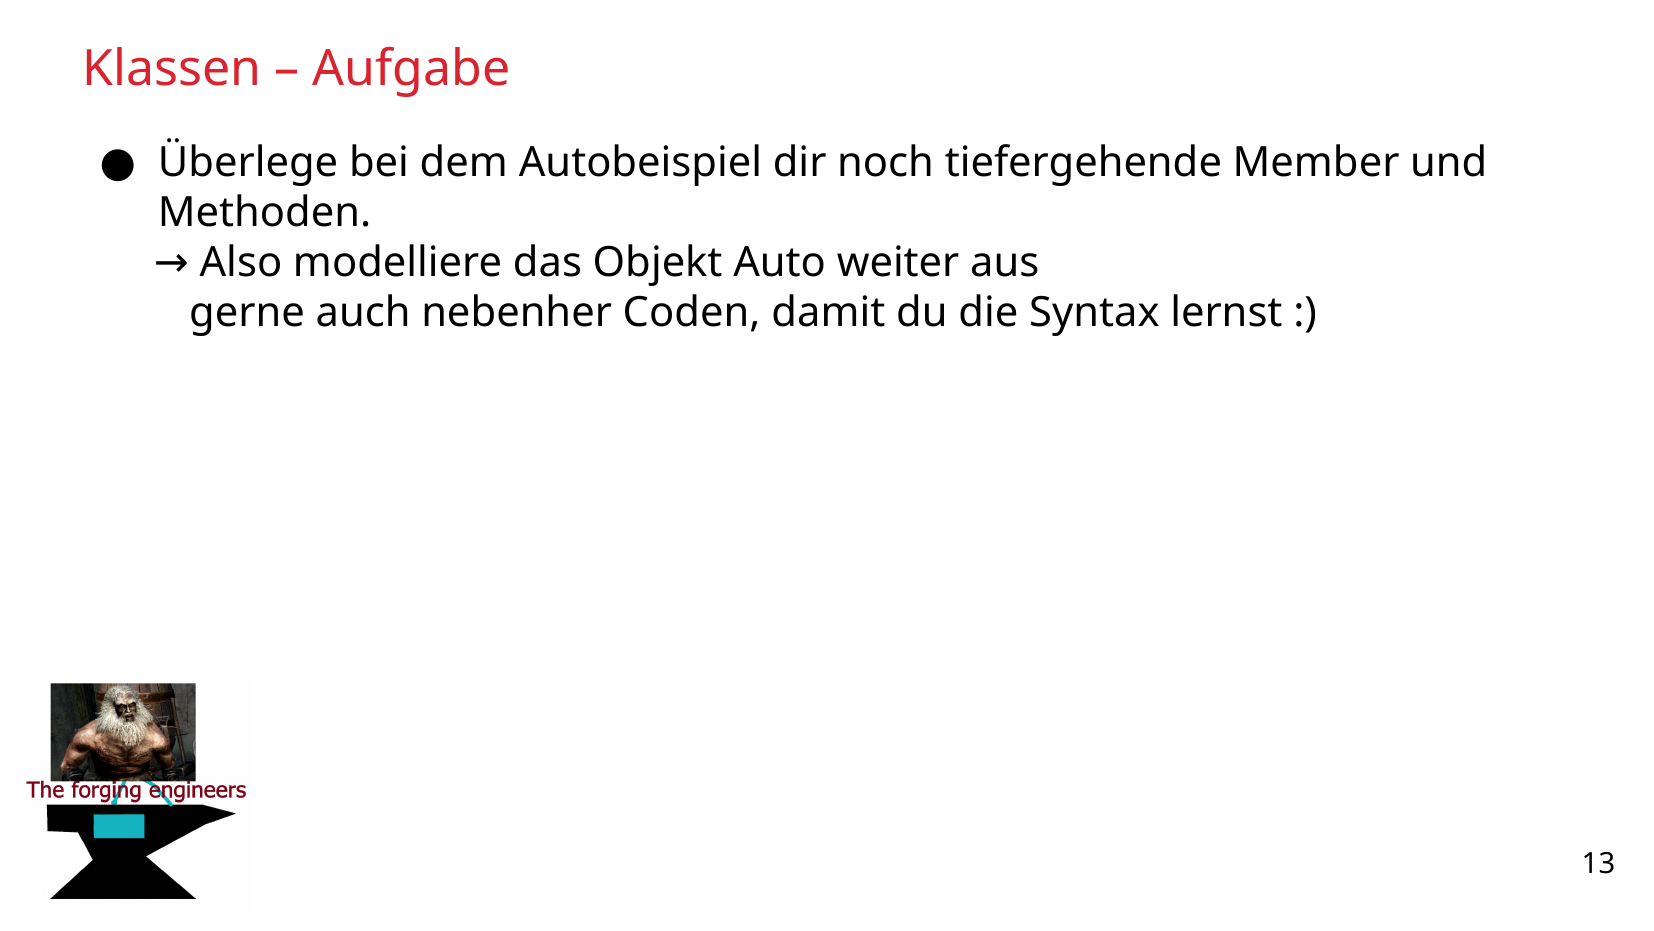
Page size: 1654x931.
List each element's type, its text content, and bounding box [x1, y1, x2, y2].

picture [17, 679, 254, 916]
title Klassen – Aufgabe [82, 37, 1571, 95]
text_box Überlege bei dem Autobeispiel dir noch tiefergehende Member und Methoden. → Also modelliere das Objekt Auto weiter aus gerne auch nebenher Coden, damit du die Syntax lernst :) [82, 135, 1560, 355]
